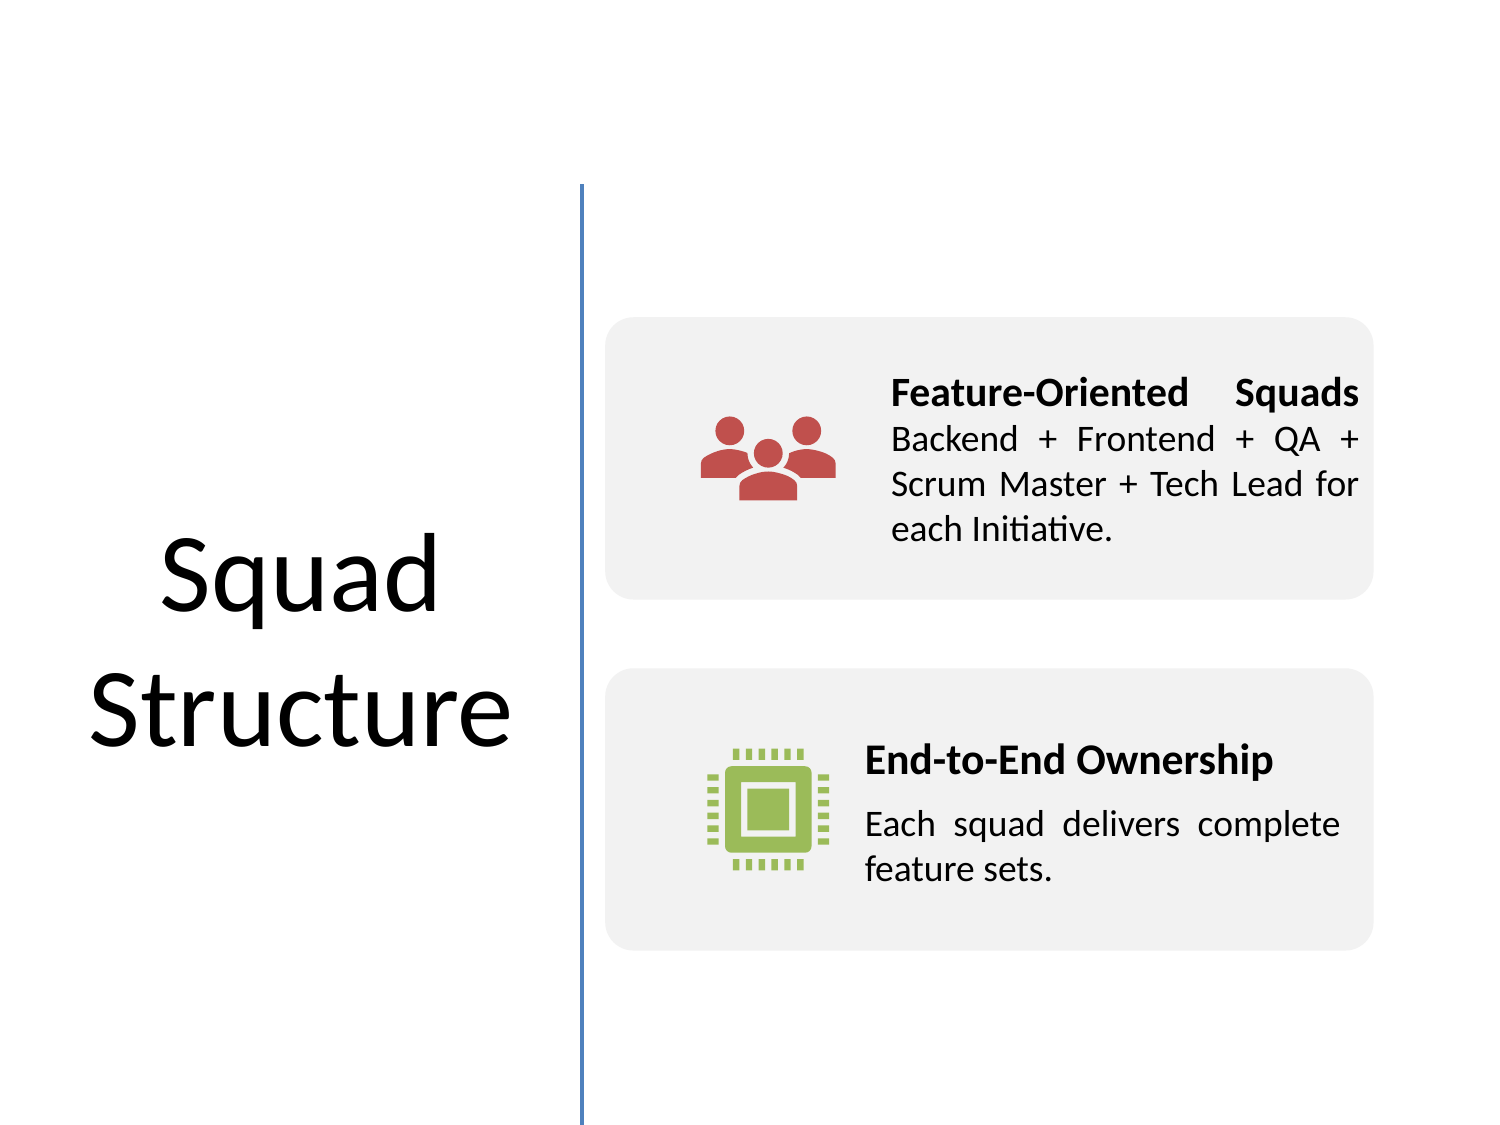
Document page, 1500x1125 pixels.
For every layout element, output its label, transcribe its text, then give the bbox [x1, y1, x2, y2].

text_box Feature-Oriented Squads Backend + Frontend + QA + Scrum Master + Tech Lead for each Initiative. [861, 315, 1390, 599]
text_box [605, 668, 834, 951]
title Squad Structure [58, 175, 544, 1092]
text_box End-to-End Ownership Each squad delivers complete feature sets. [834, 668, 1372, 952]
text_box [605, 317, 1351, 600]
